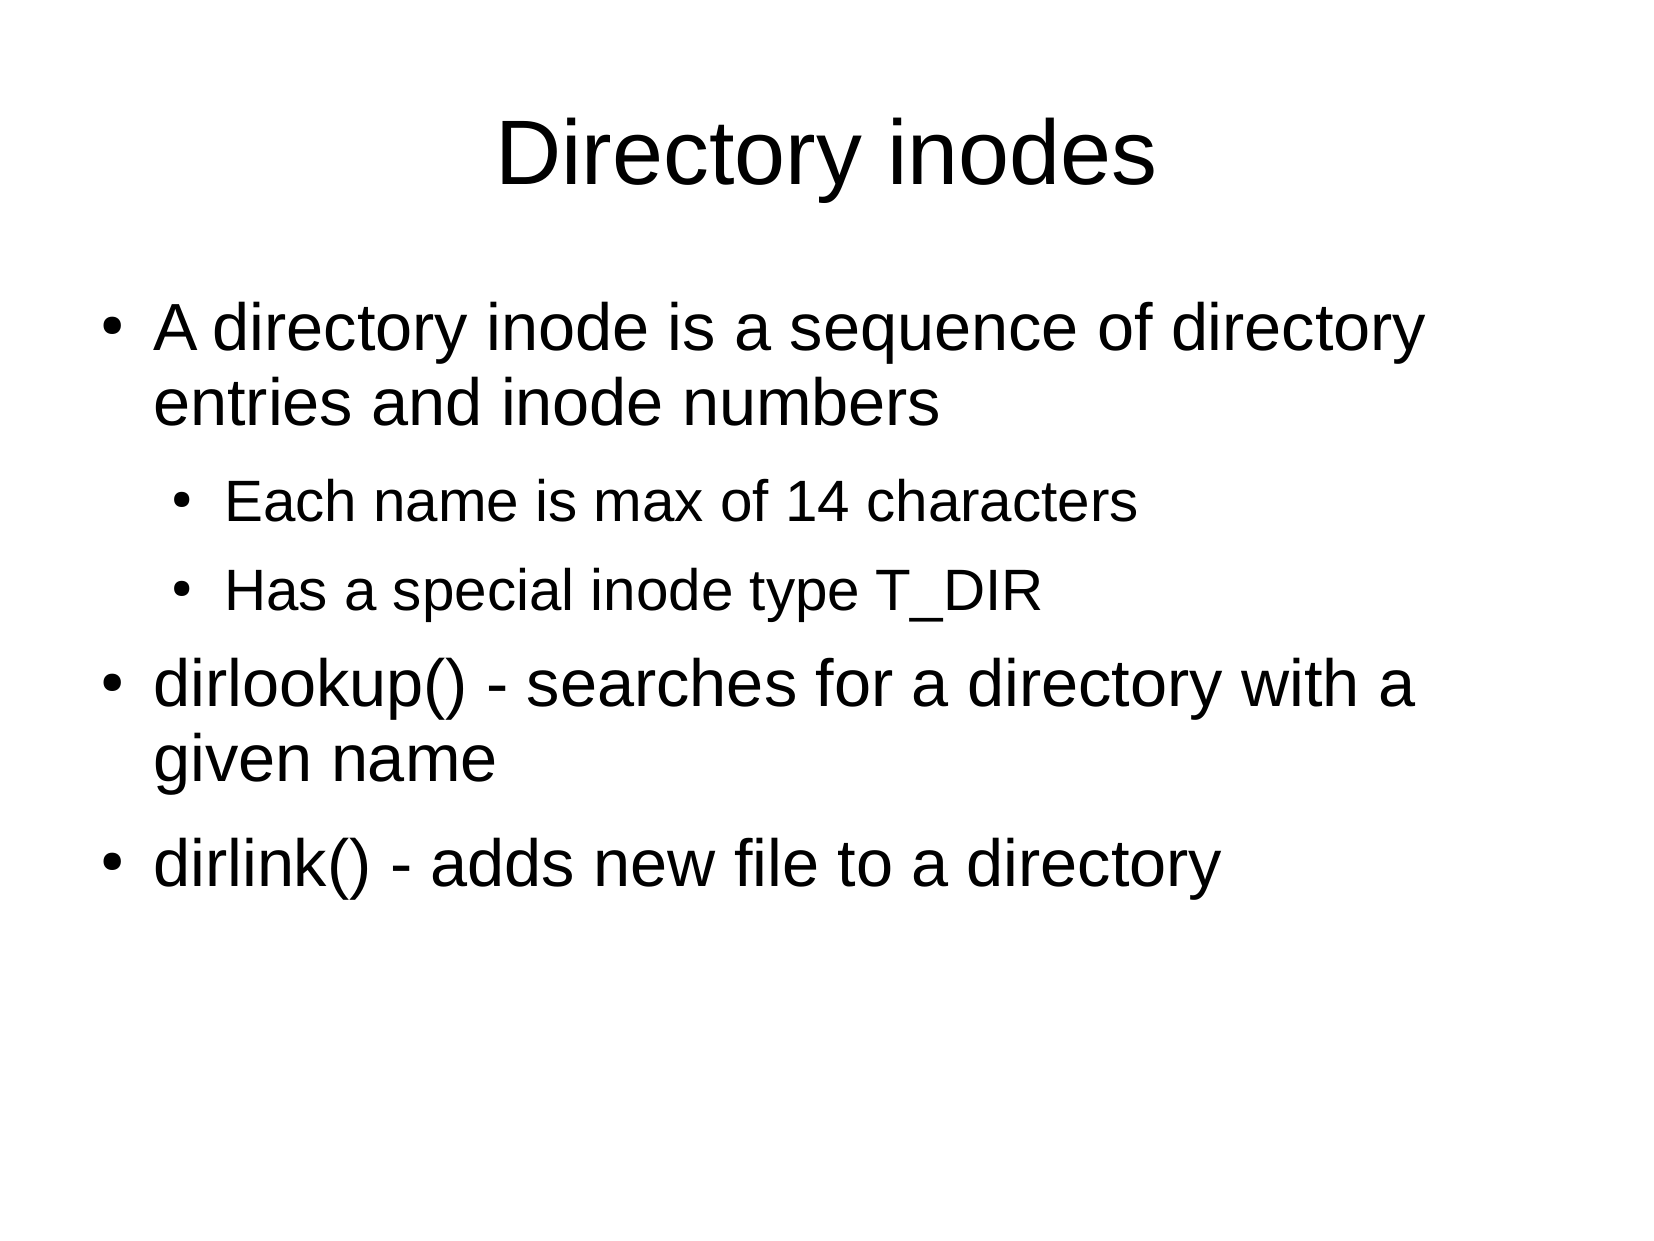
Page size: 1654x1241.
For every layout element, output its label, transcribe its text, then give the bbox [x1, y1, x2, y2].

list A directory inode is a sequence of directory entries and inode numbers Each name is max of 14 characters Has a special inode type T_DIR dirlookup() - searches for a directory with a given name dirlink() - adds new file to a directory [82, 290, 1571, 1010]
title Directory inodes [82, 49, 1571, 257]
